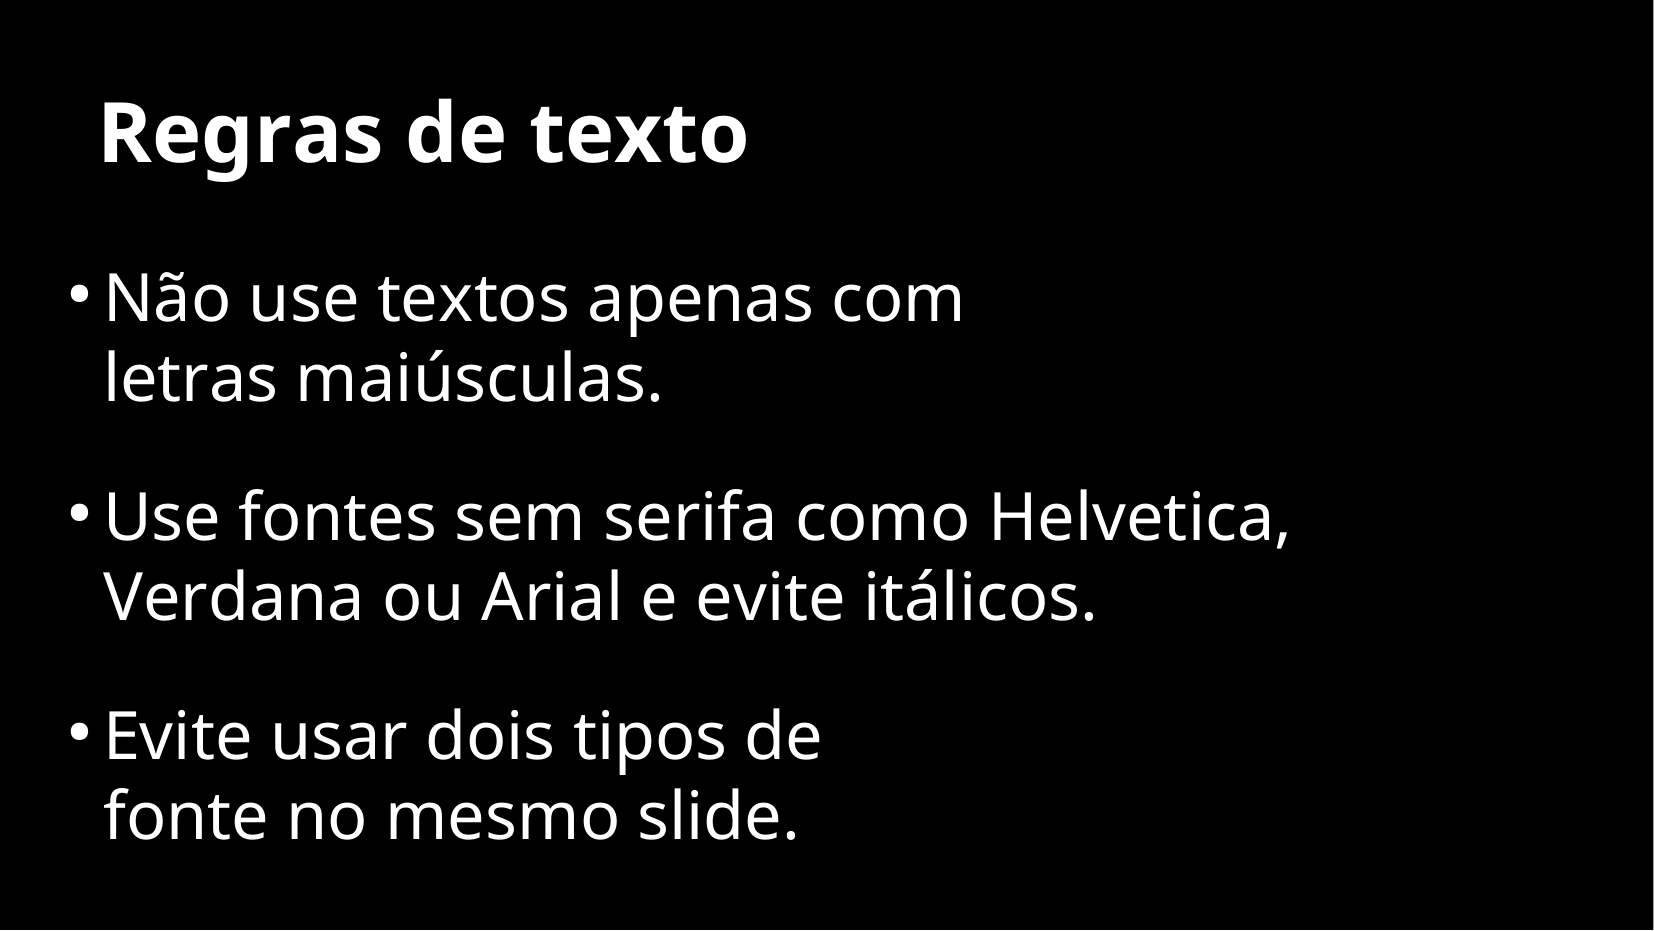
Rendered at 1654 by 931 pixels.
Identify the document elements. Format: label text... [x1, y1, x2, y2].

text_box Regras de texto [82, 70, 1135, 130]
text_box Não use textos apenas com letras maiúsculas. Use fontes sem serifa como Helvetica, Verdana ou Arial e evite itálicos. Evite usar dois tipos de fonte no mesmo slide. [53, 247, 1394, 931]
